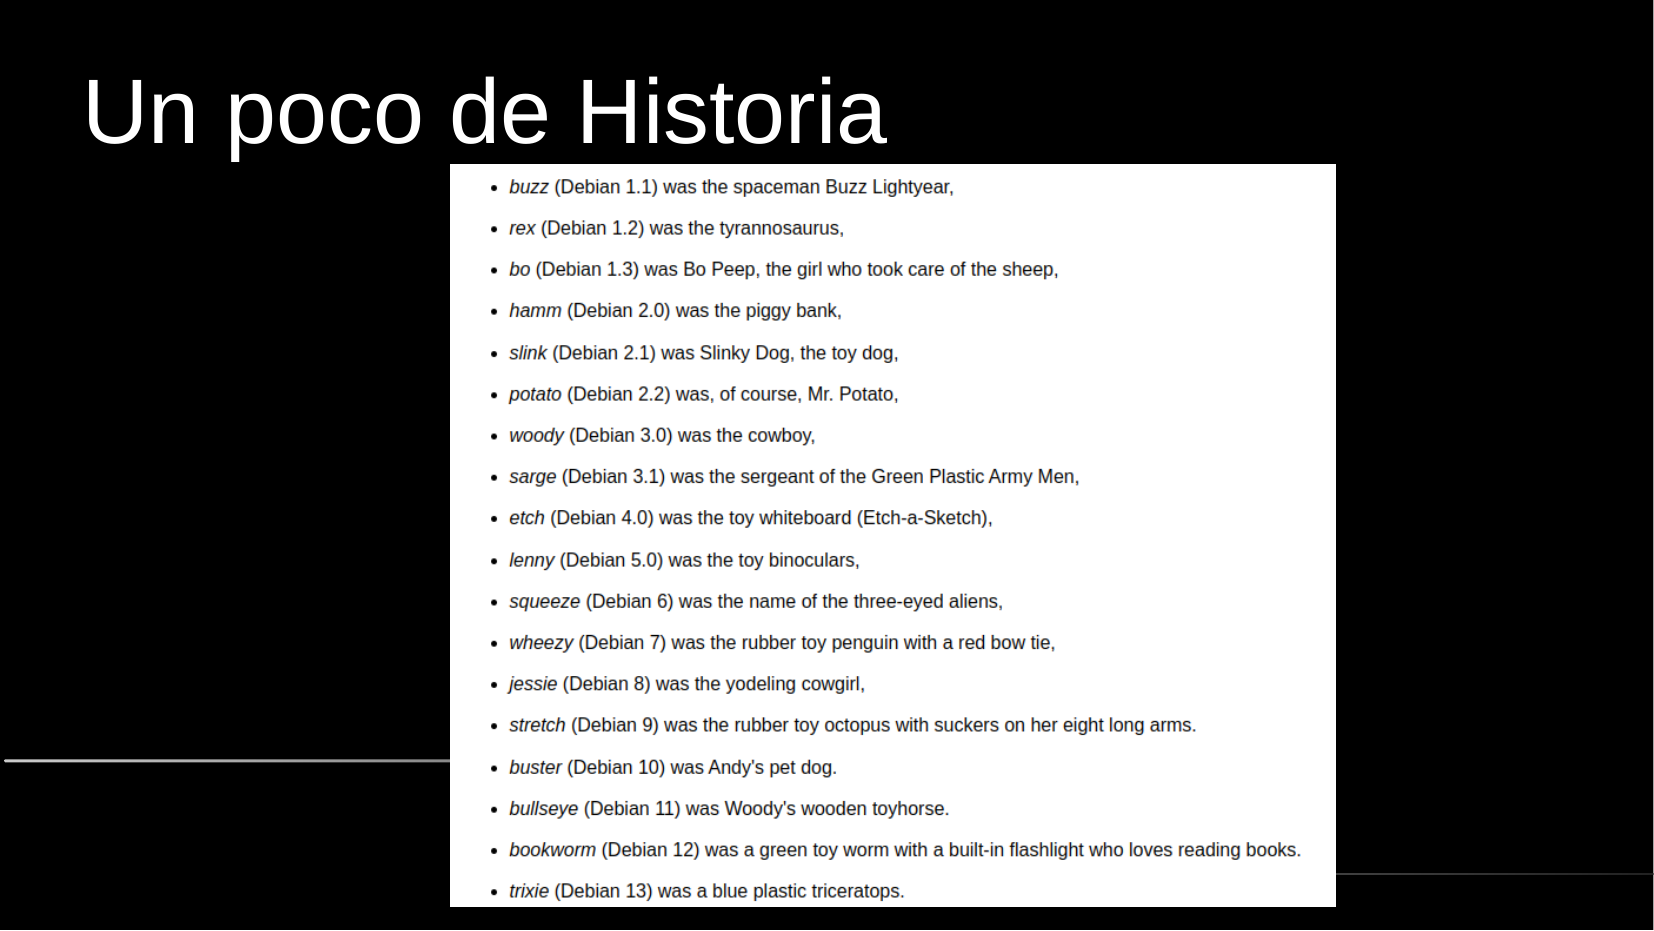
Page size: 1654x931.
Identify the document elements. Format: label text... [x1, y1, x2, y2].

title Un poco de Historia [82, 35, 1235, 189]
picture [450, 164, 1336, 907]
